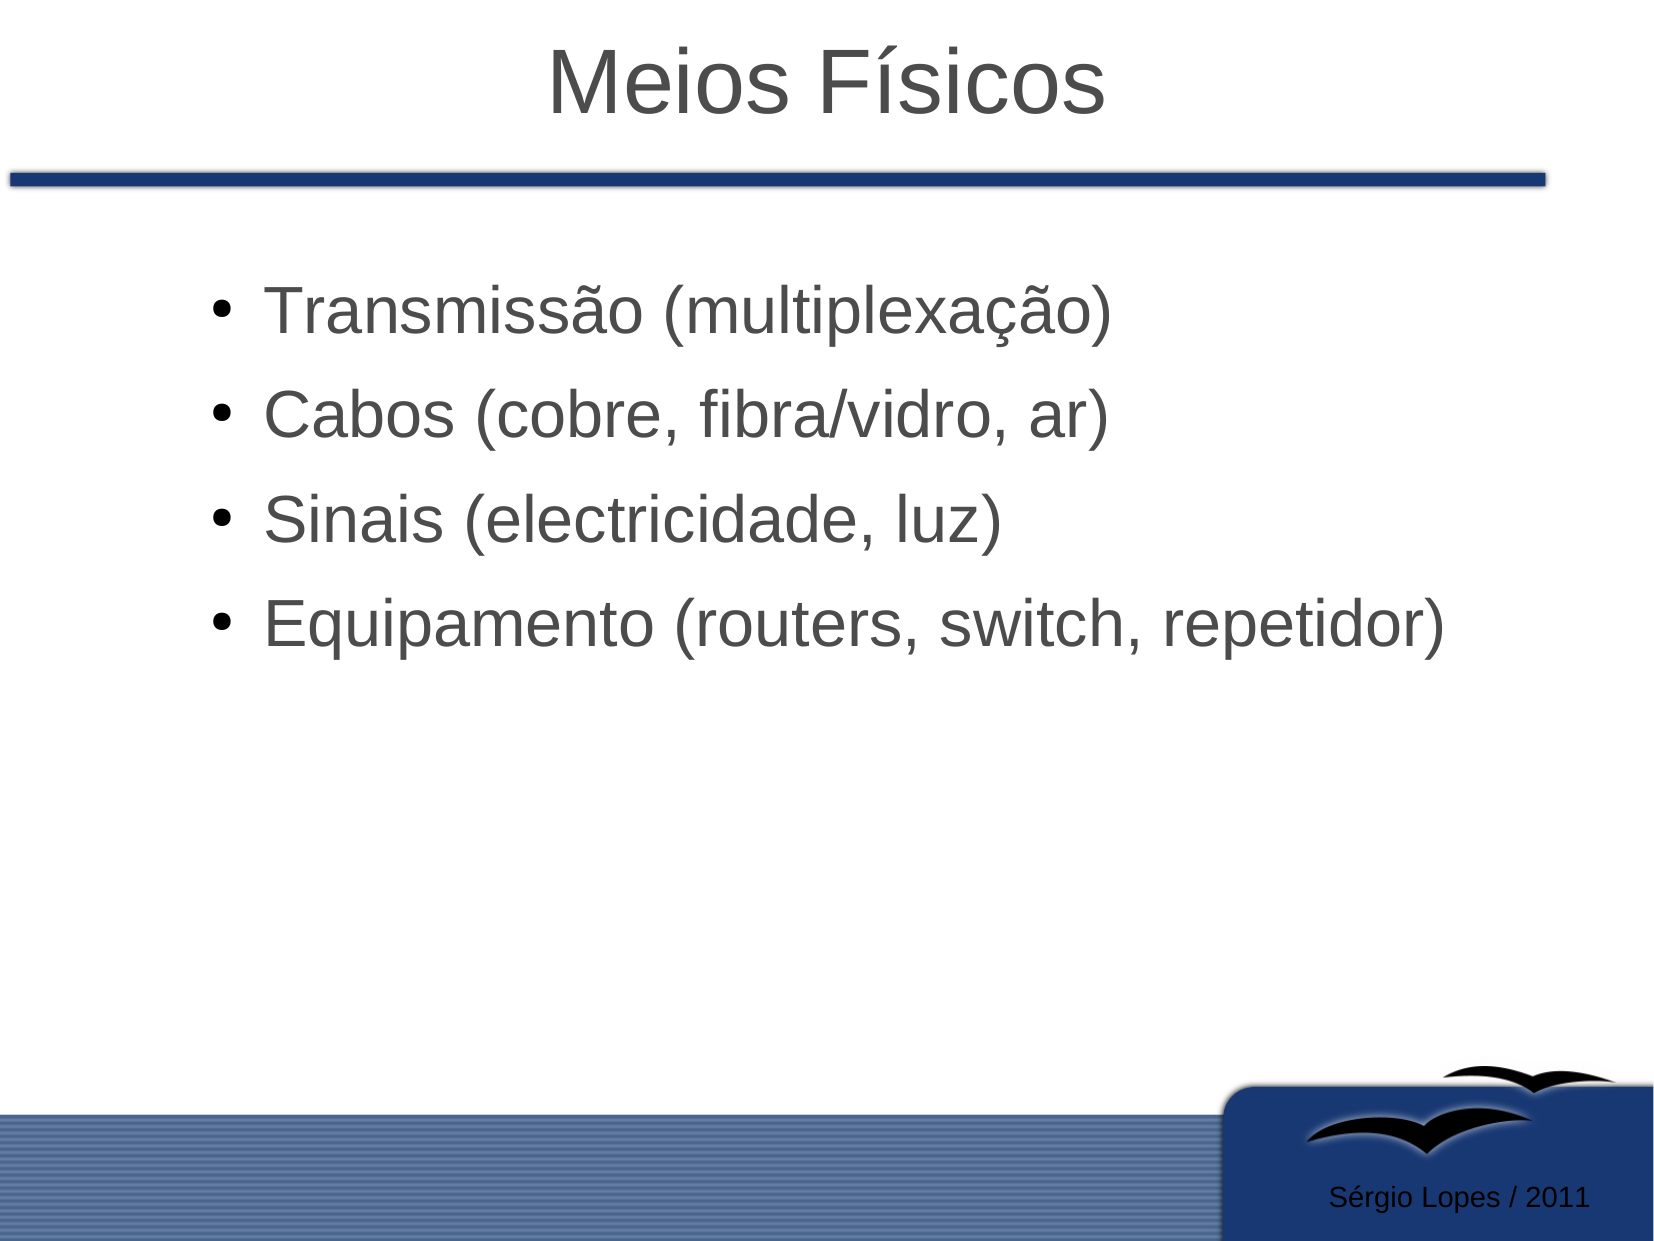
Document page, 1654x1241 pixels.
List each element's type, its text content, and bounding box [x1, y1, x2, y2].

picture [0, 0, 1654, 1241]
list Transmissão (multiplexação) Cabos (cobre, fibra/vidro, ar) Sinais (electricidade, luz) Equipamento (routers, switch, repetidor) [121, 273, 1534, 1056]
text_box Sérgio Lopes / 2011 [1328, 1181, 1588, 1214]
title Meios Físicos [121, 0, 1534, 164]
